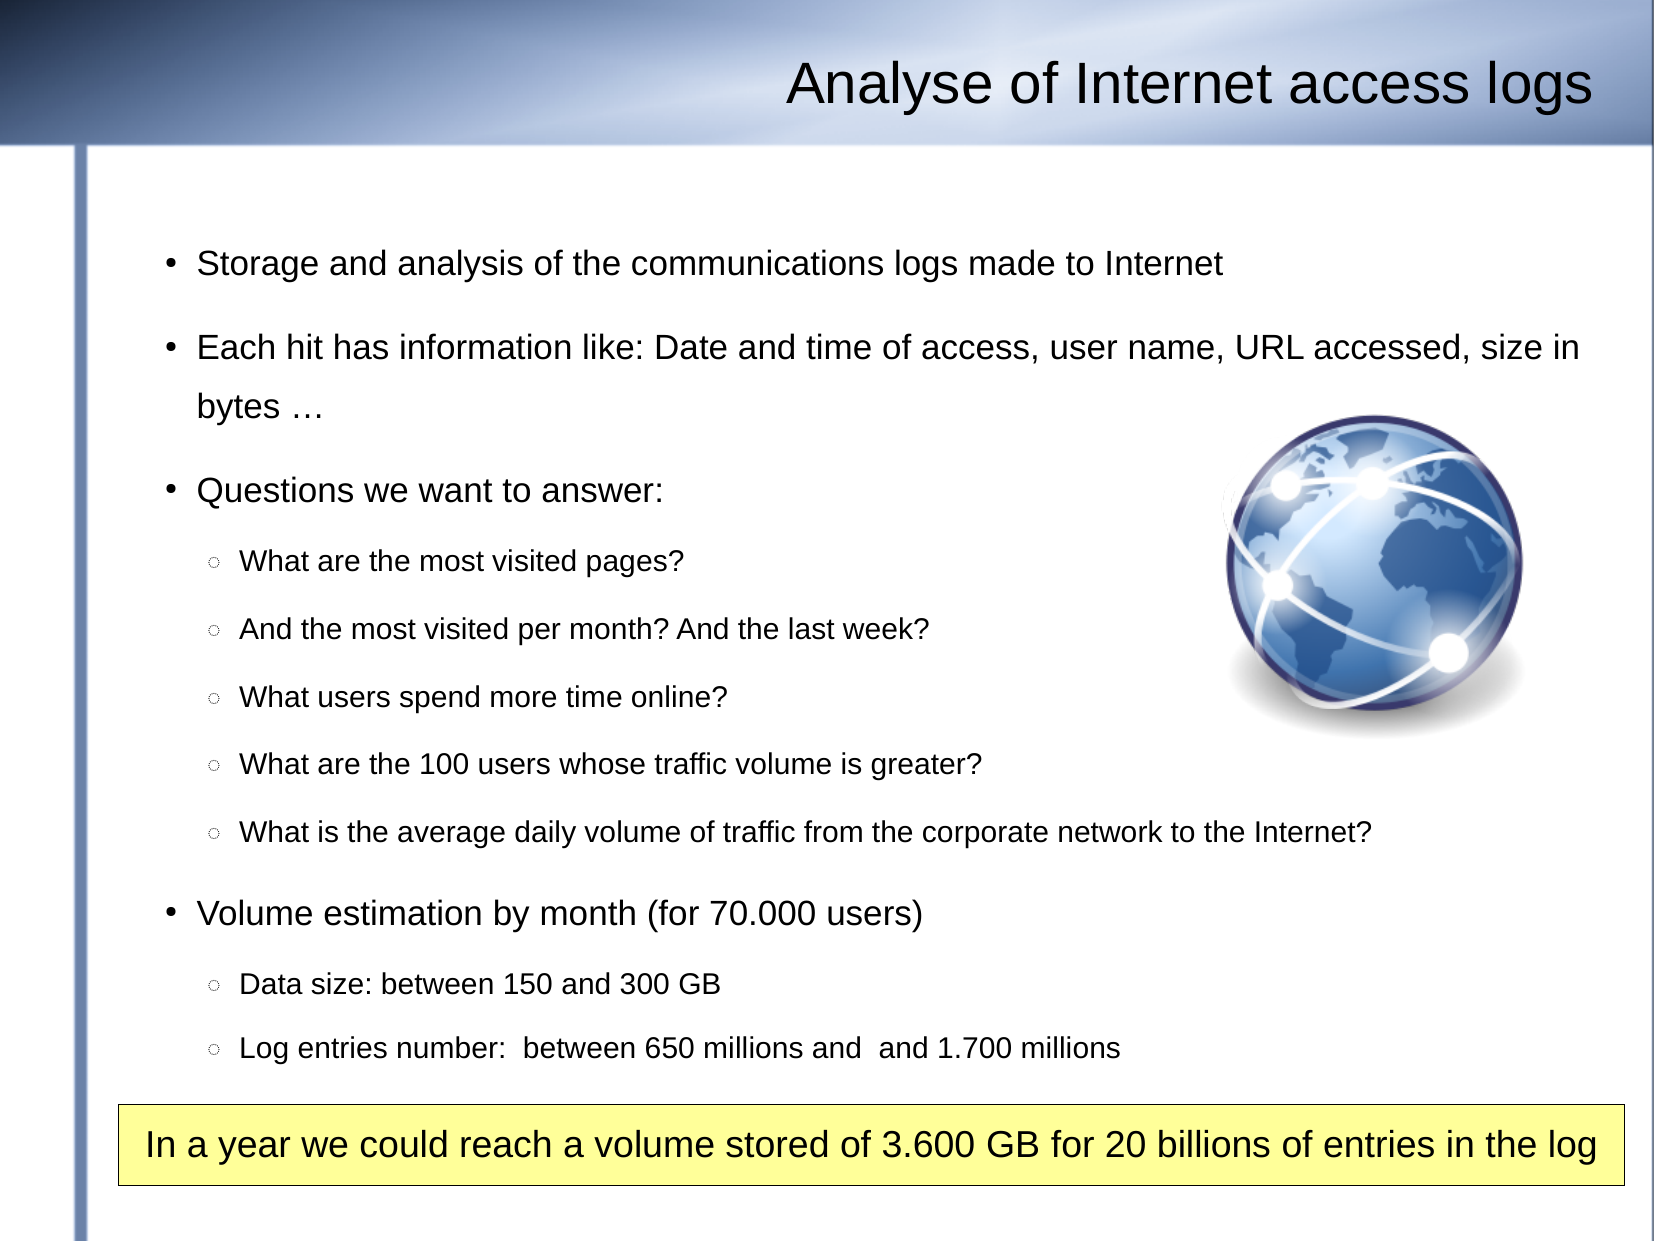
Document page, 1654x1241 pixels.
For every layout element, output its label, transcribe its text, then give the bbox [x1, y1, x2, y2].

title Analyse of Internet access logs [154, 49, 1596, 118]
picture [0, 0, 1654, 1241]
text_box In a year we could reach a volume stored of 3.600 GB for 20 billions of entries in the log [119, 1104, 1624, 1186]
list Storage and analysis of the communications logs made to Internet Each hit has information like: Date and time of access, user name, URL accessed, size in bytes … Questions we want to answer: What are the most visited pages? And the most visited per month? And the last week? What users spend more time online? What are the 100 users whose traffic volume is greater? What is the average daily volume of traffic from the corporate network to the Internet? Volume estimation by month (for 70.000 users) Data size: between 150 and 300 GB Log entries number: between 650 millions and and 1.700 millions [154, 224, 1596, 1075]
